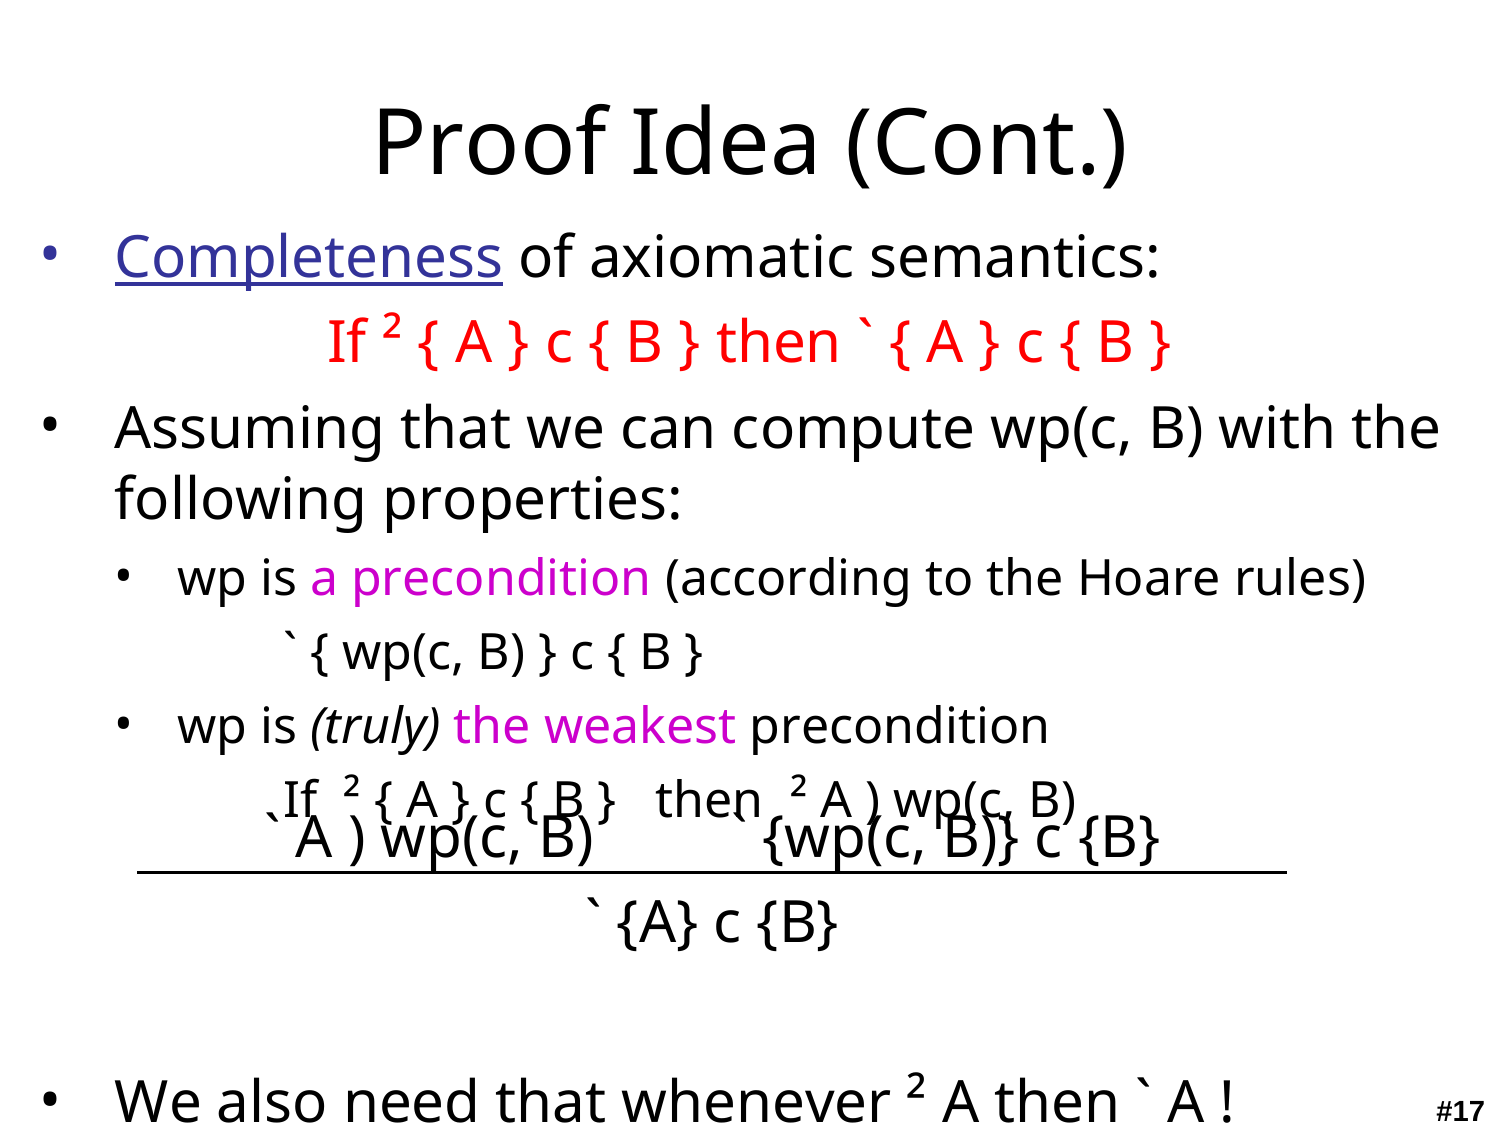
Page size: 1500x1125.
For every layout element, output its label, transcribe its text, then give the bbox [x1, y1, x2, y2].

text_box ` {A} c {B} [137, 873, 1288, 958]
list Completeness of axiomatic semantics: If ² { A } c { B } then ` { A } c { B } Assuming that we can compute wp(c, B) with the following properties: wp is a precondition (according to the Hoare rules) ` { wp(c, B) } c { B } wp is (truly) the weakest precondition If ² { A } c { B } then ² A ) wp(c, B) We also need that whenever ² A then ` A ! [24, 212, 1476, 1084]
title Proof Idea (Cont.) [24, 45, 1476, 212]
text_box ` A ) wp(c, B) ` {wp(c, B)} c {B} [137, 787, 1288, 873]
